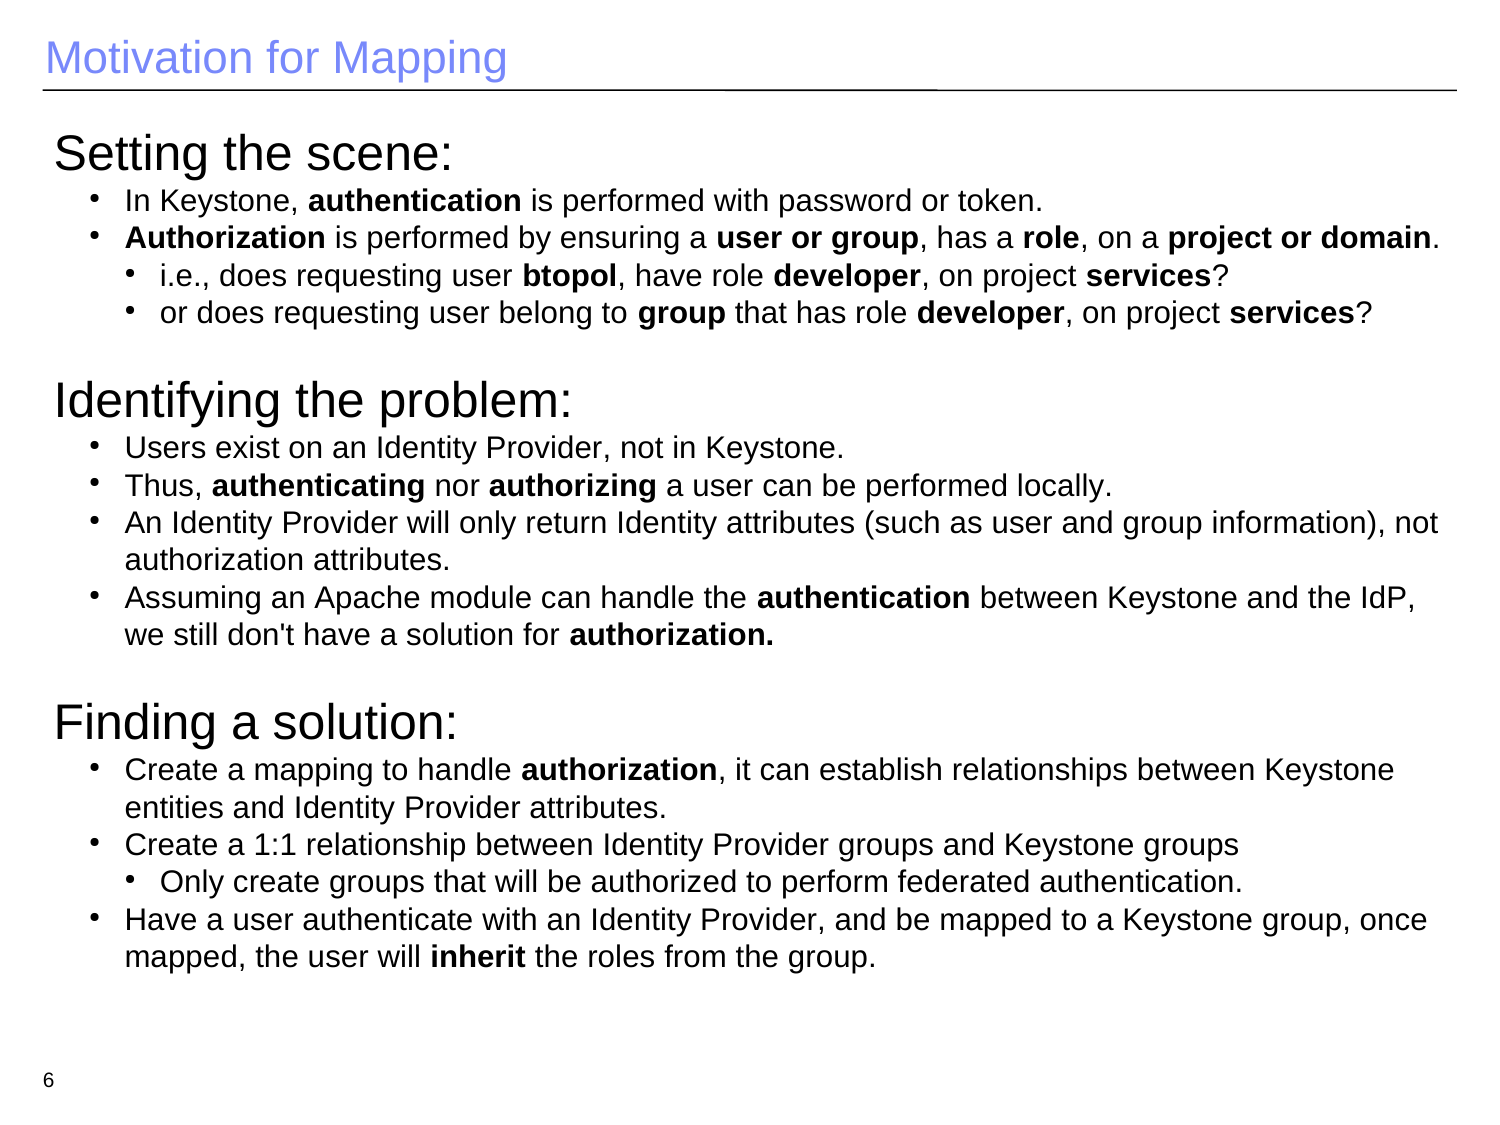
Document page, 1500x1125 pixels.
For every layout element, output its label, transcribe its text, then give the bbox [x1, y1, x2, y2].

text_box Motivation for Mapping [29, 26, 1456, 92]
text_box Setting the scene: In Keystone, authentication is performed with password or token. Authorization is performed by ensuring a user or group, has a role, on a project or domain. i.e., does requesting user btopol, have role developer, on project services? or does requesting user belong to group that has role developer, on project services? Identifying the problem: Users exist on an Identity Provider, not in Keystone. Thus, authenticating nor authorizing a user can be performed locally. An Identity Provider will only return Identity attributes (such as user and group information), not authorization attributes. Assuming an Apache module can handle the authentication between Keystone and the IdP, we still don't have a solution for authorization. Finding a solution: Create a mapping to handle authorization, it can establish relationships between Keystone entities and Identity Provider attributes. Create a 1:1 relationship between Identity Provider groups and Keystone groups Only create groups that will be authorized to perform federated authentication. Have a user authenticate with an Identity Provider, and be mapped to a Keystone group, once mapped, the user will inherit the roles from the group. [39, 112, 1463, 982]
